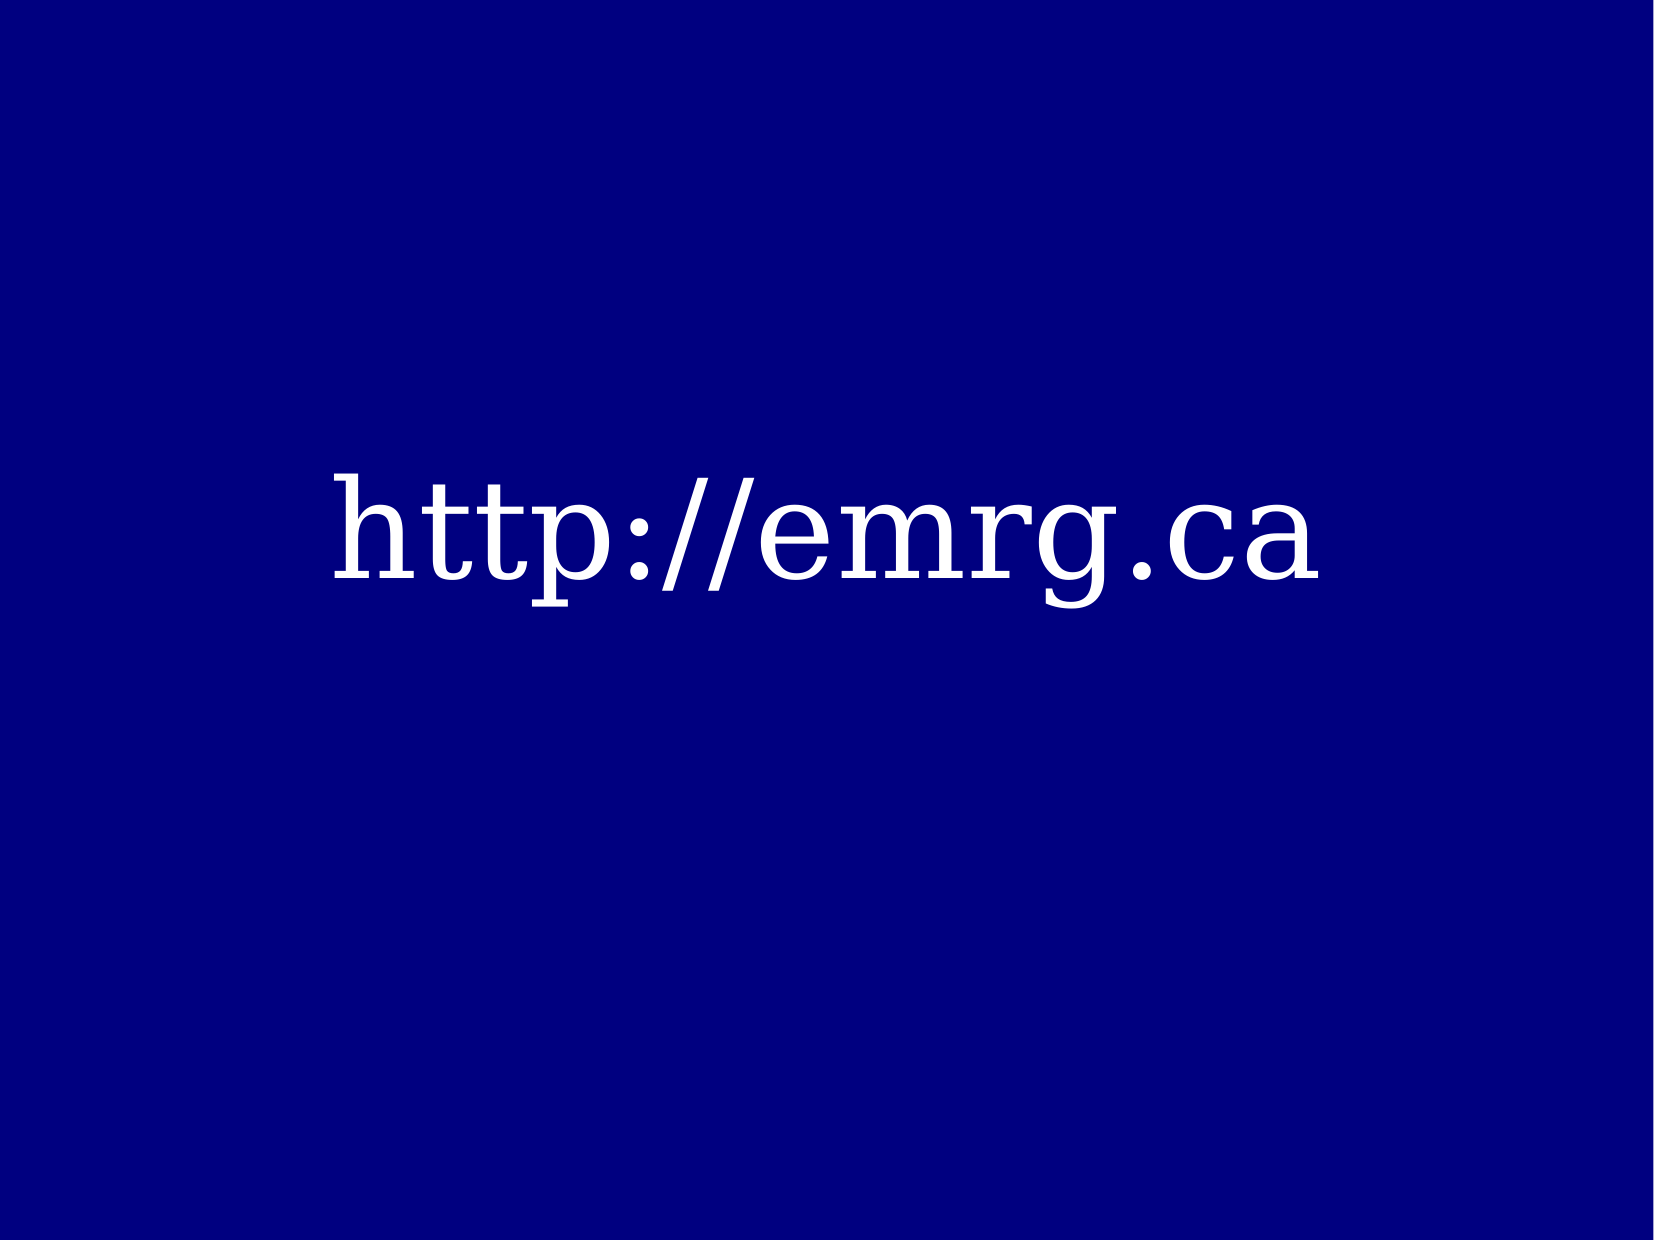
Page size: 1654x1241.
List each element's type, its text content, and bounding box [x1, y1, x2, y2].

text_box http://emrg.ca [147, 442, 1506, 798]
